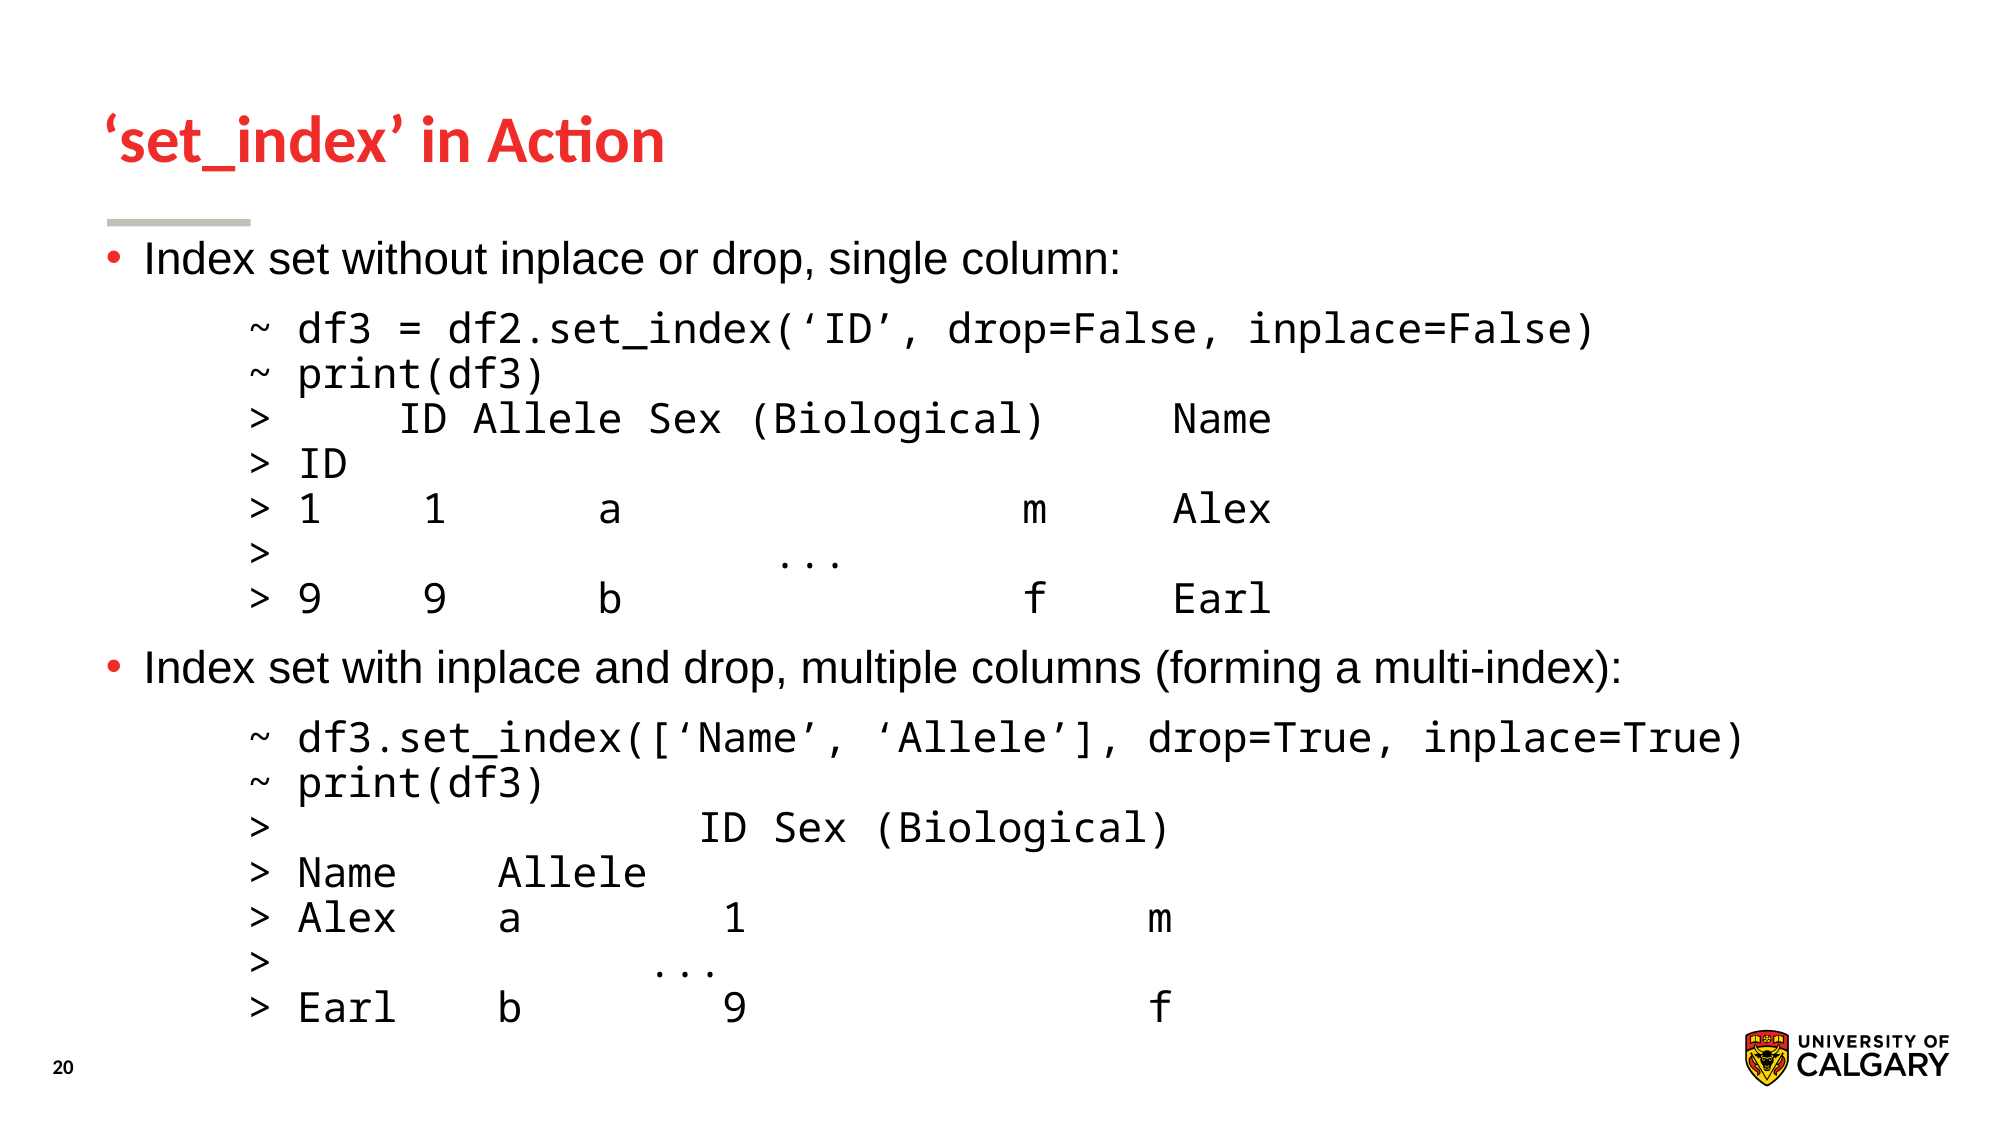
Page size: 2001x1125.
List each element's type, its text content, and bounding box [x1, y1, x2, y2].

list Index set without inplace or drop, single column: ~ df3 = df2.set_index(‘ID’, drop=False, inplace=False) ~ print(df3) > ID Allele Sex (Biological) Name > ID > 1 1 a m Alex > ... > 9 9 b f Earl Index set with inplace and drop, multiple columns (forming a multi-index): ~ df3.set_index([‘Name’, ‘Allele’], drop=True, inplace=True) ~ print(df3) > ID Sex (Biological) > Name Allele > Alex a 1 m > ... > Earl b 9 f [91, 227, 1774, 941]
picture [1722, 1012, 1972, 1099]
title ‘set_index’ in Action [87, 60, 1774, 222]
